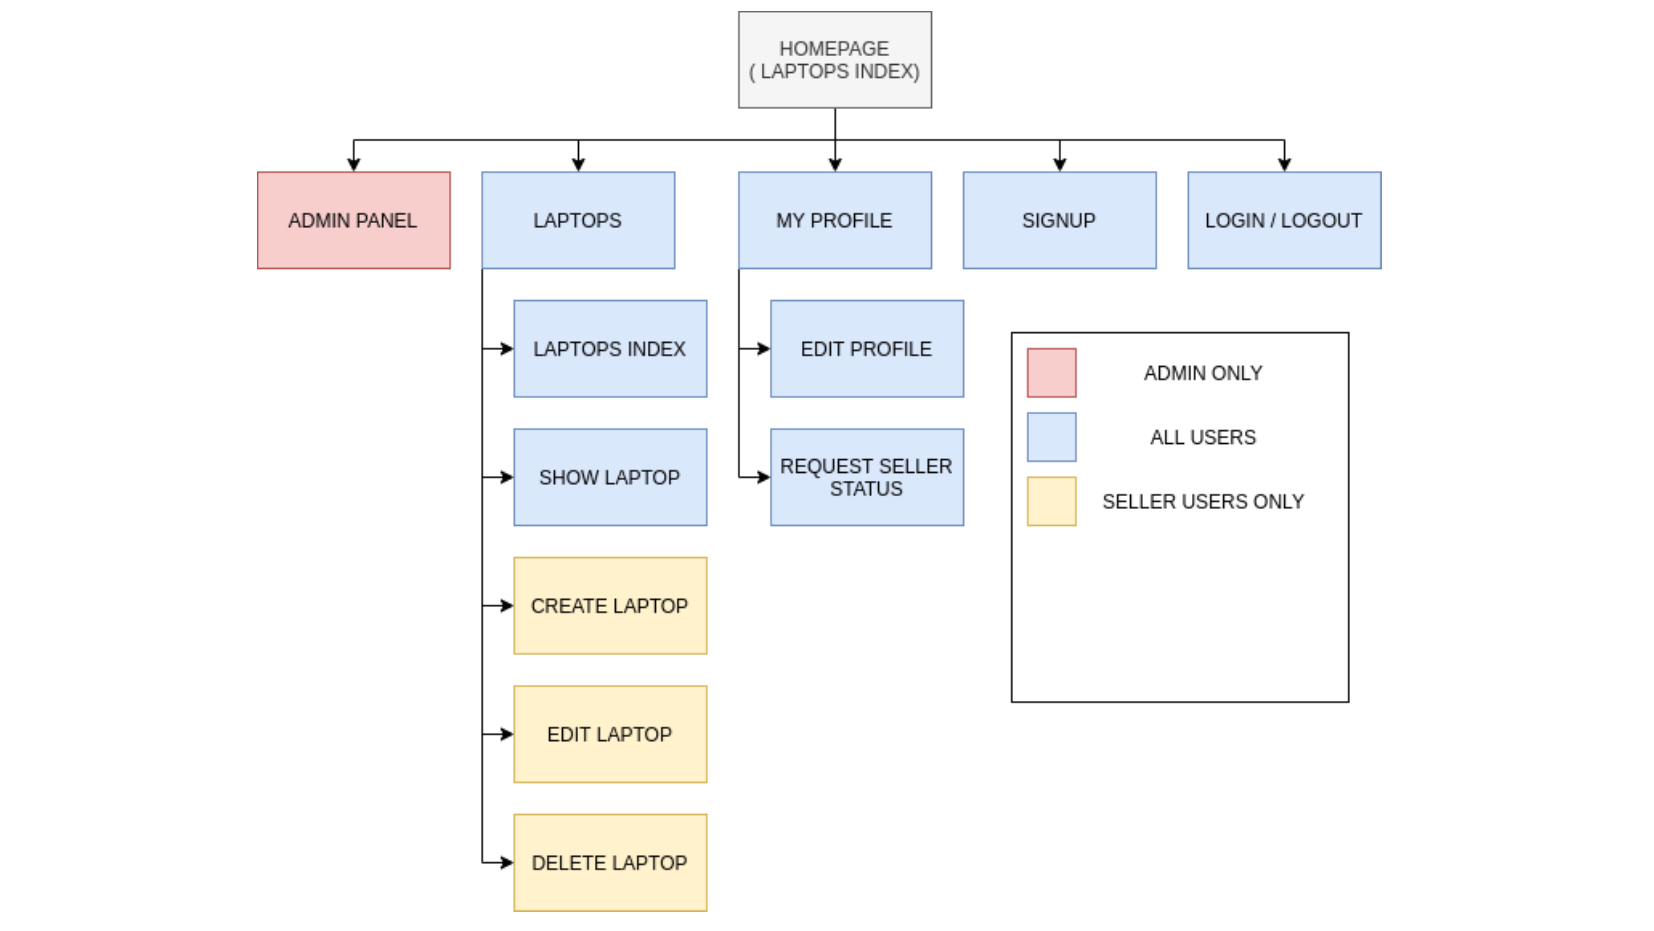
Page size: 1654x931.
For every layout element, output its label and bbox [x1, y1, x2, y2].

picture [257, 11, 1382, 912]
